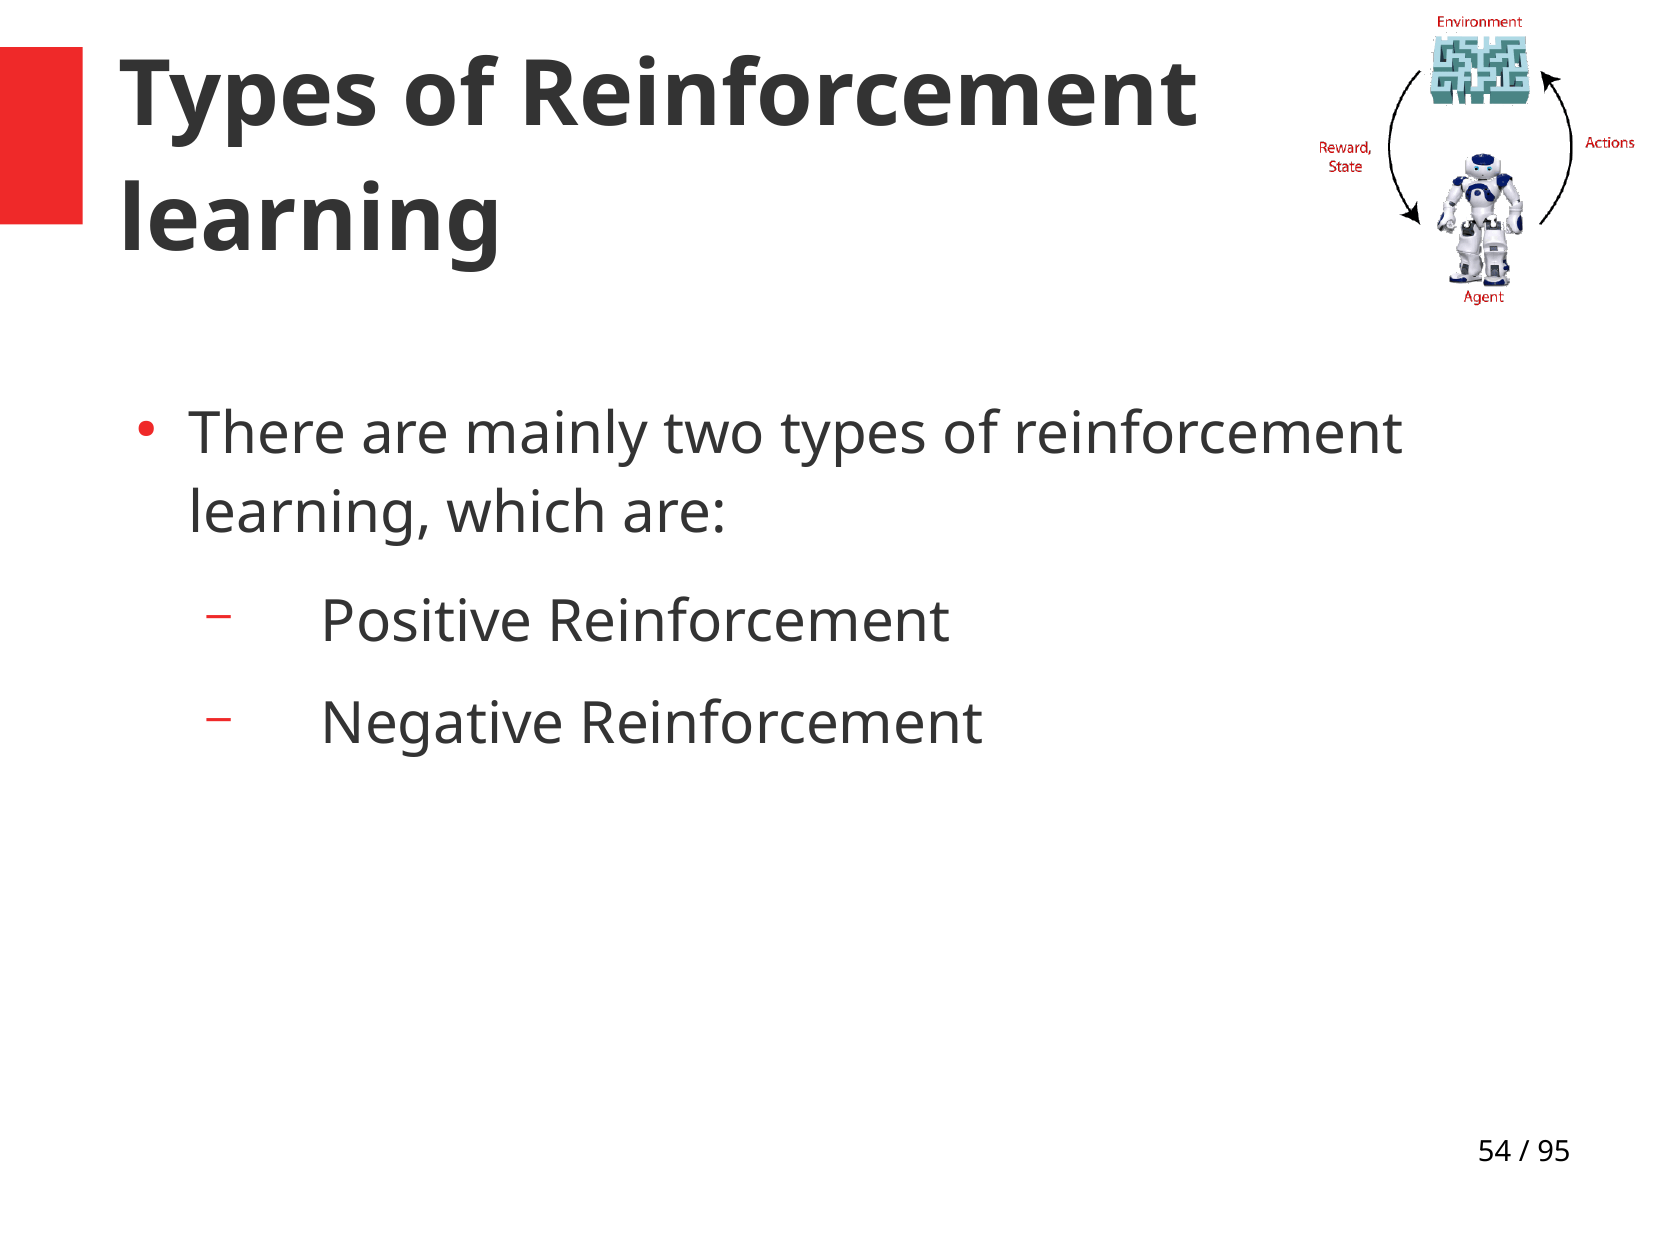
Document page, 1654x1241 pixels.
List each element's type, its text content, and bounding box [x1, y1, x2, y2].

picture [1311, 11, 1642, 310]
title Types of Reinforcement learning [118, 28, 1311, 278]
list There are mainly two types of reinforcement learning, which are: Positive Reinforcement Negative Reinforcement [118, 390, 1536, 1111]
